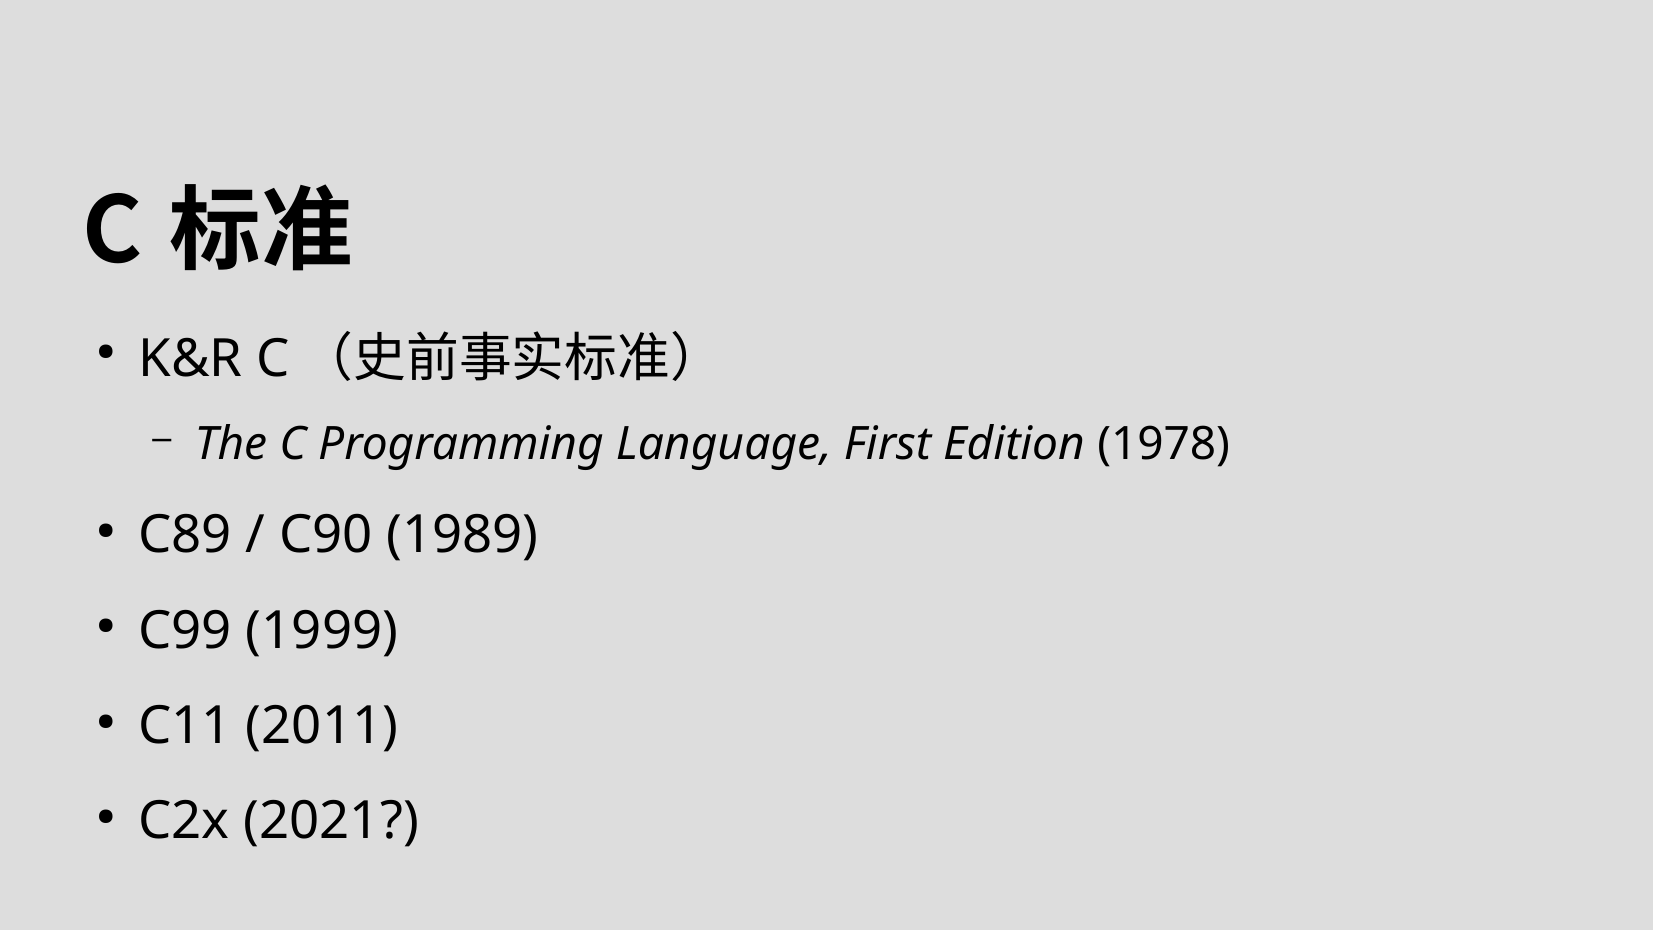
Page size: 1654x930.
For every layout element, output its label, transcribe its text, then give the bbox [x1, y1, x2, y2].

title C标准 [82, 144, 1571, 301]
list K&R C（史前事实标准） The C Programming Language, First Edition (1978) C89 / C90 (1989) C99 (1999) C11 (2011) C2x (2021?) [82, 315, 1571, 855]
